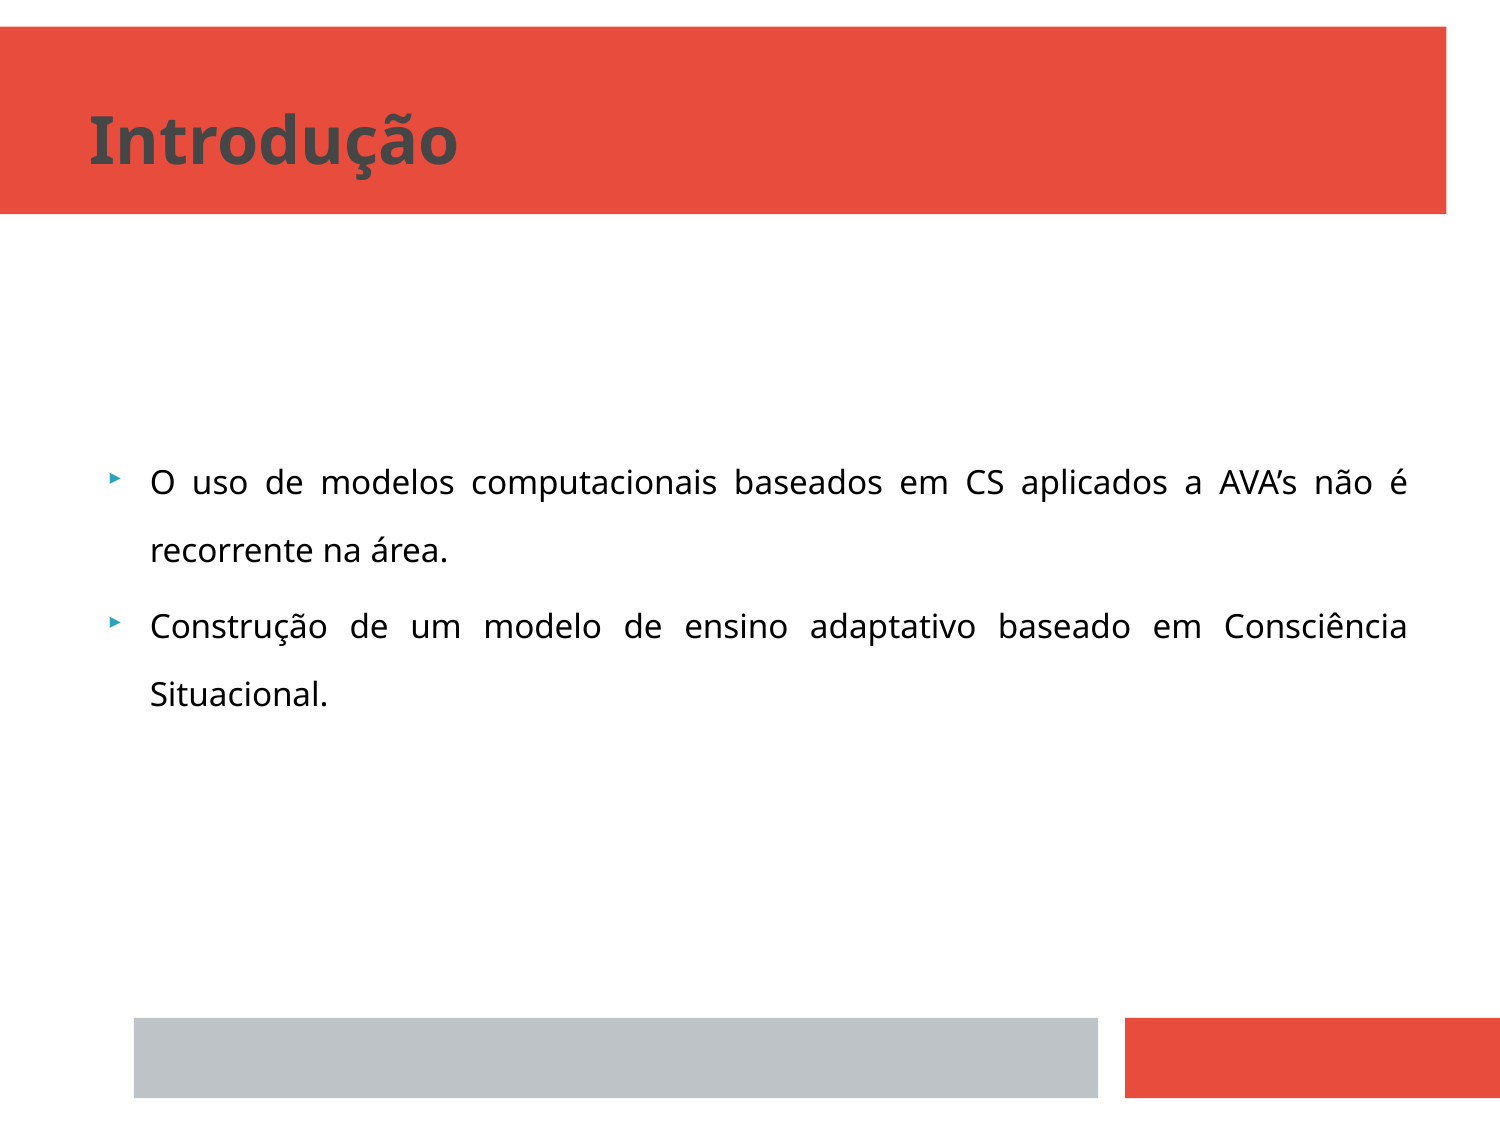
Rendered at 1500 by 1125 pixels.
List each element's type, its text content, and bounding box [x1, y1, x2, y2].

list O uso de modelos computacionais baseados em CS aplicados a AVA’s não é recorrente na área. Construção de um modelo de ensino adaptativo baseado em Consciência Situacional. [75, 243, 1425, 986]
title Introdução [75, 45, 1425, 233]
